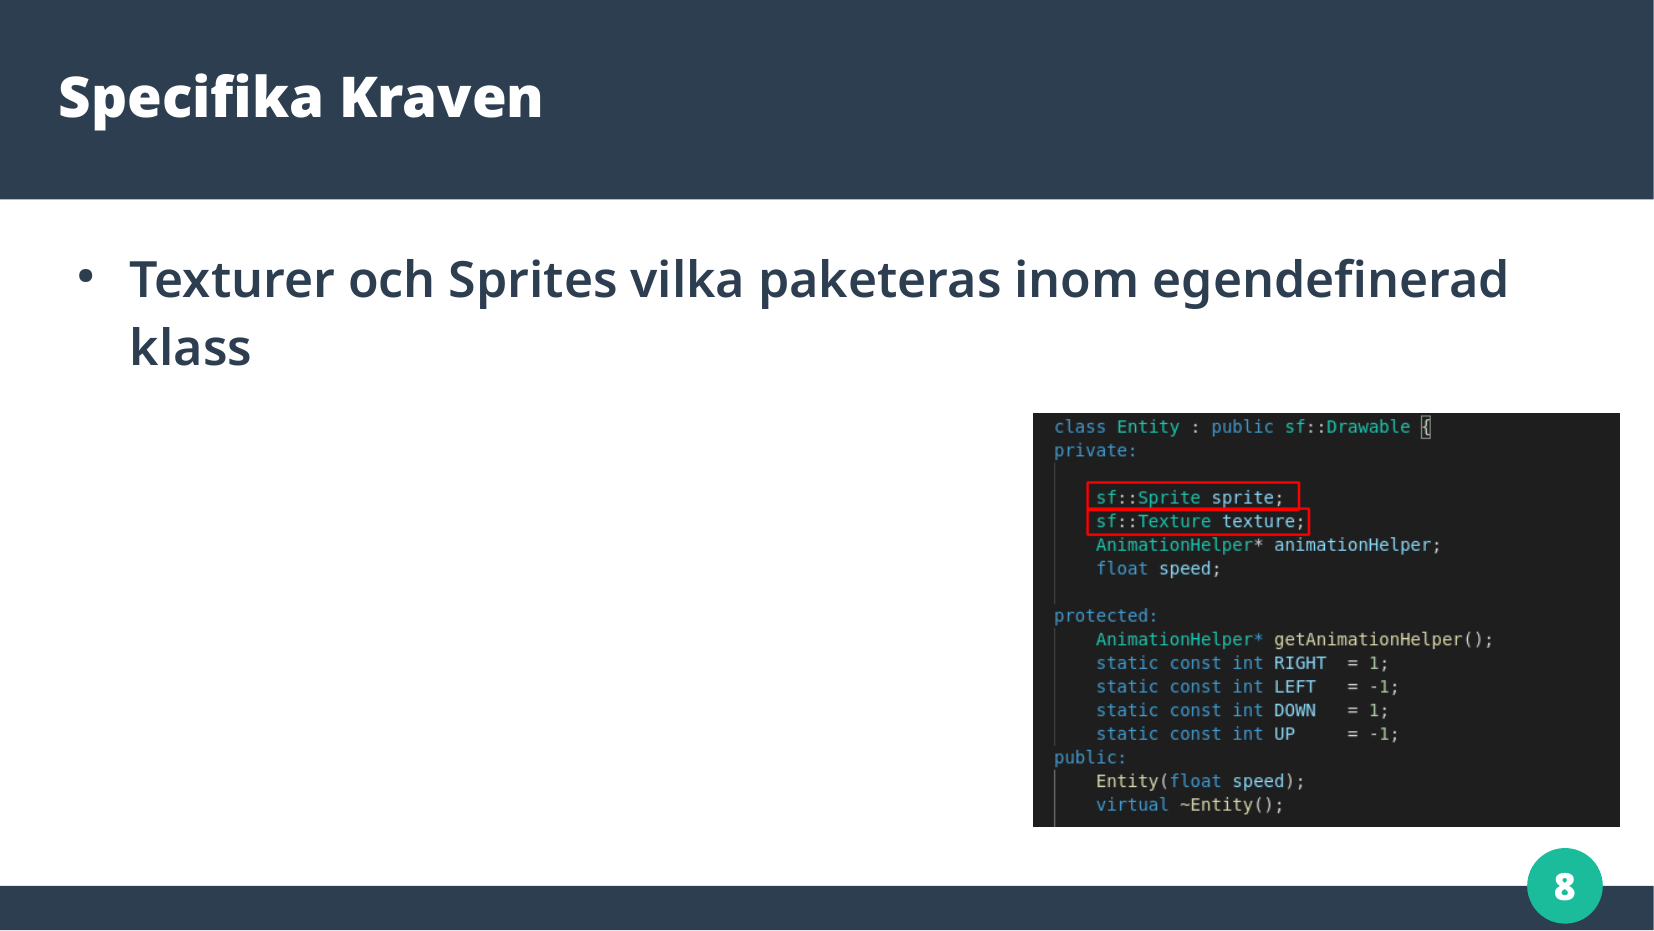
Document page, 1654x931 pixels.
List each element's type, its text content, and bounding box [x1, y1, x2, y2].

list Texturer och Sprites vilka paketeras inom egendefinerad klass [59, 243, 1595, 864]
title Specifika Kraven [59, 37, 1595, 155]
picture [1033, 413, 1620, 827]
